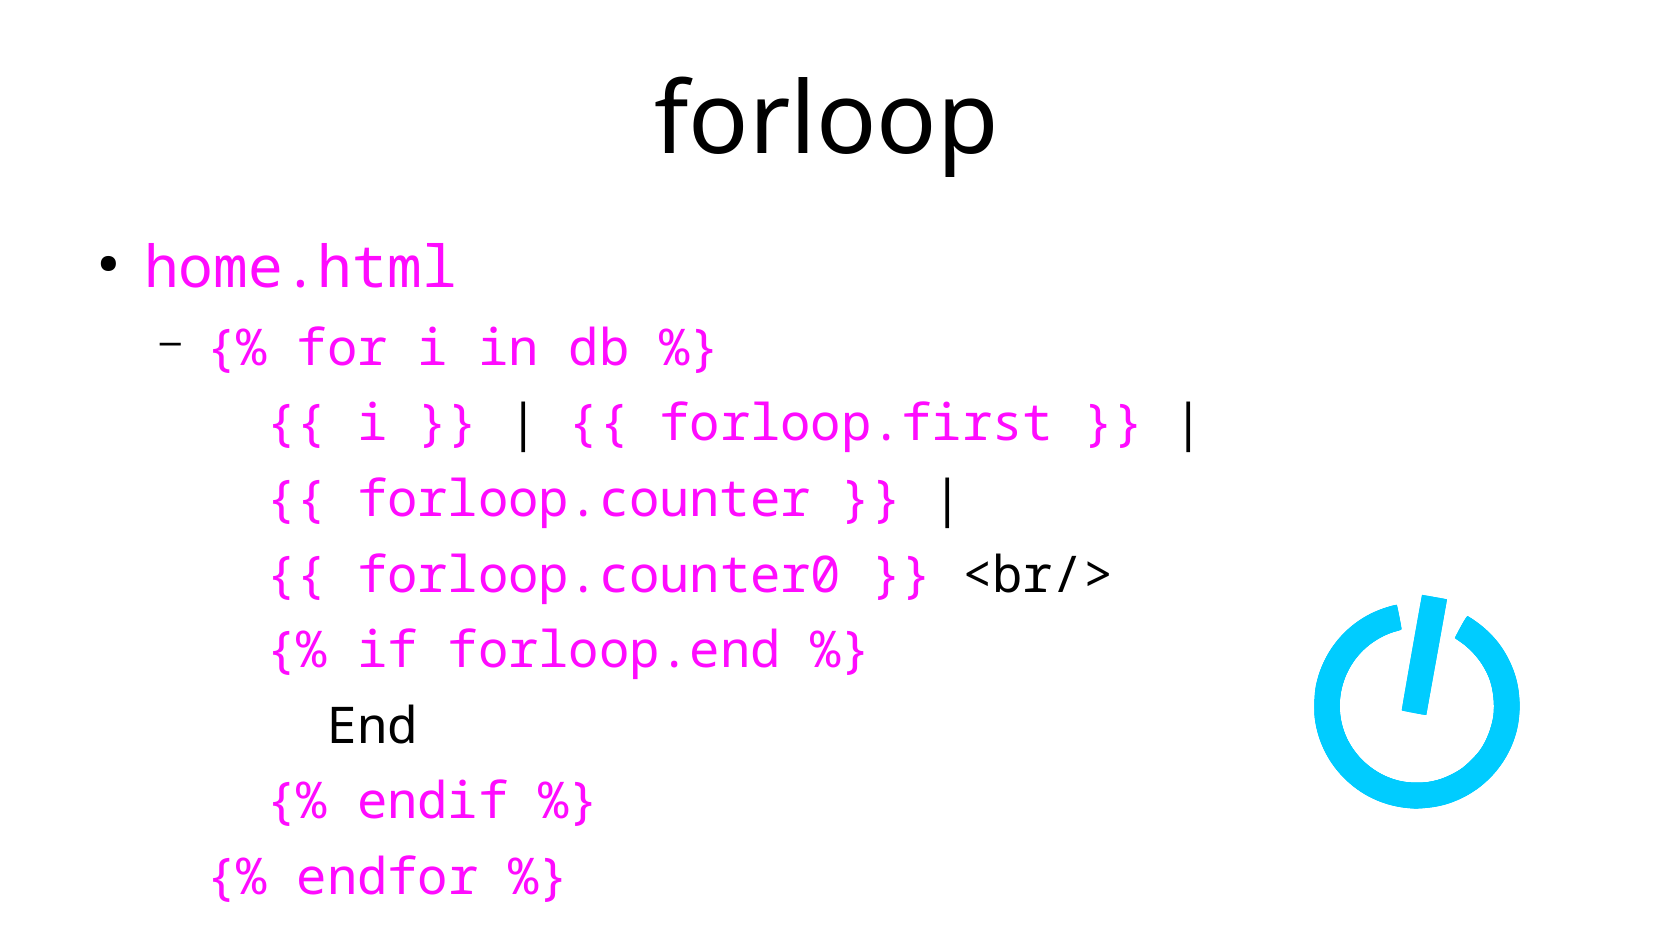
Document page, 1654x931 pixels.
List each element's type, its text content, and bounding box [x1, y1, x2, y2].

list home.html {% for i in db %} {{ i }} | {{ forloop.first }} | {{ forloop.counter }} | {{ forloop.counter0 }} <br/> {% if forloop.end %} End {% endif %} {% endfor %} [82, 217, 1571, 910]
title forloop [82, 37, 1571, 193]
